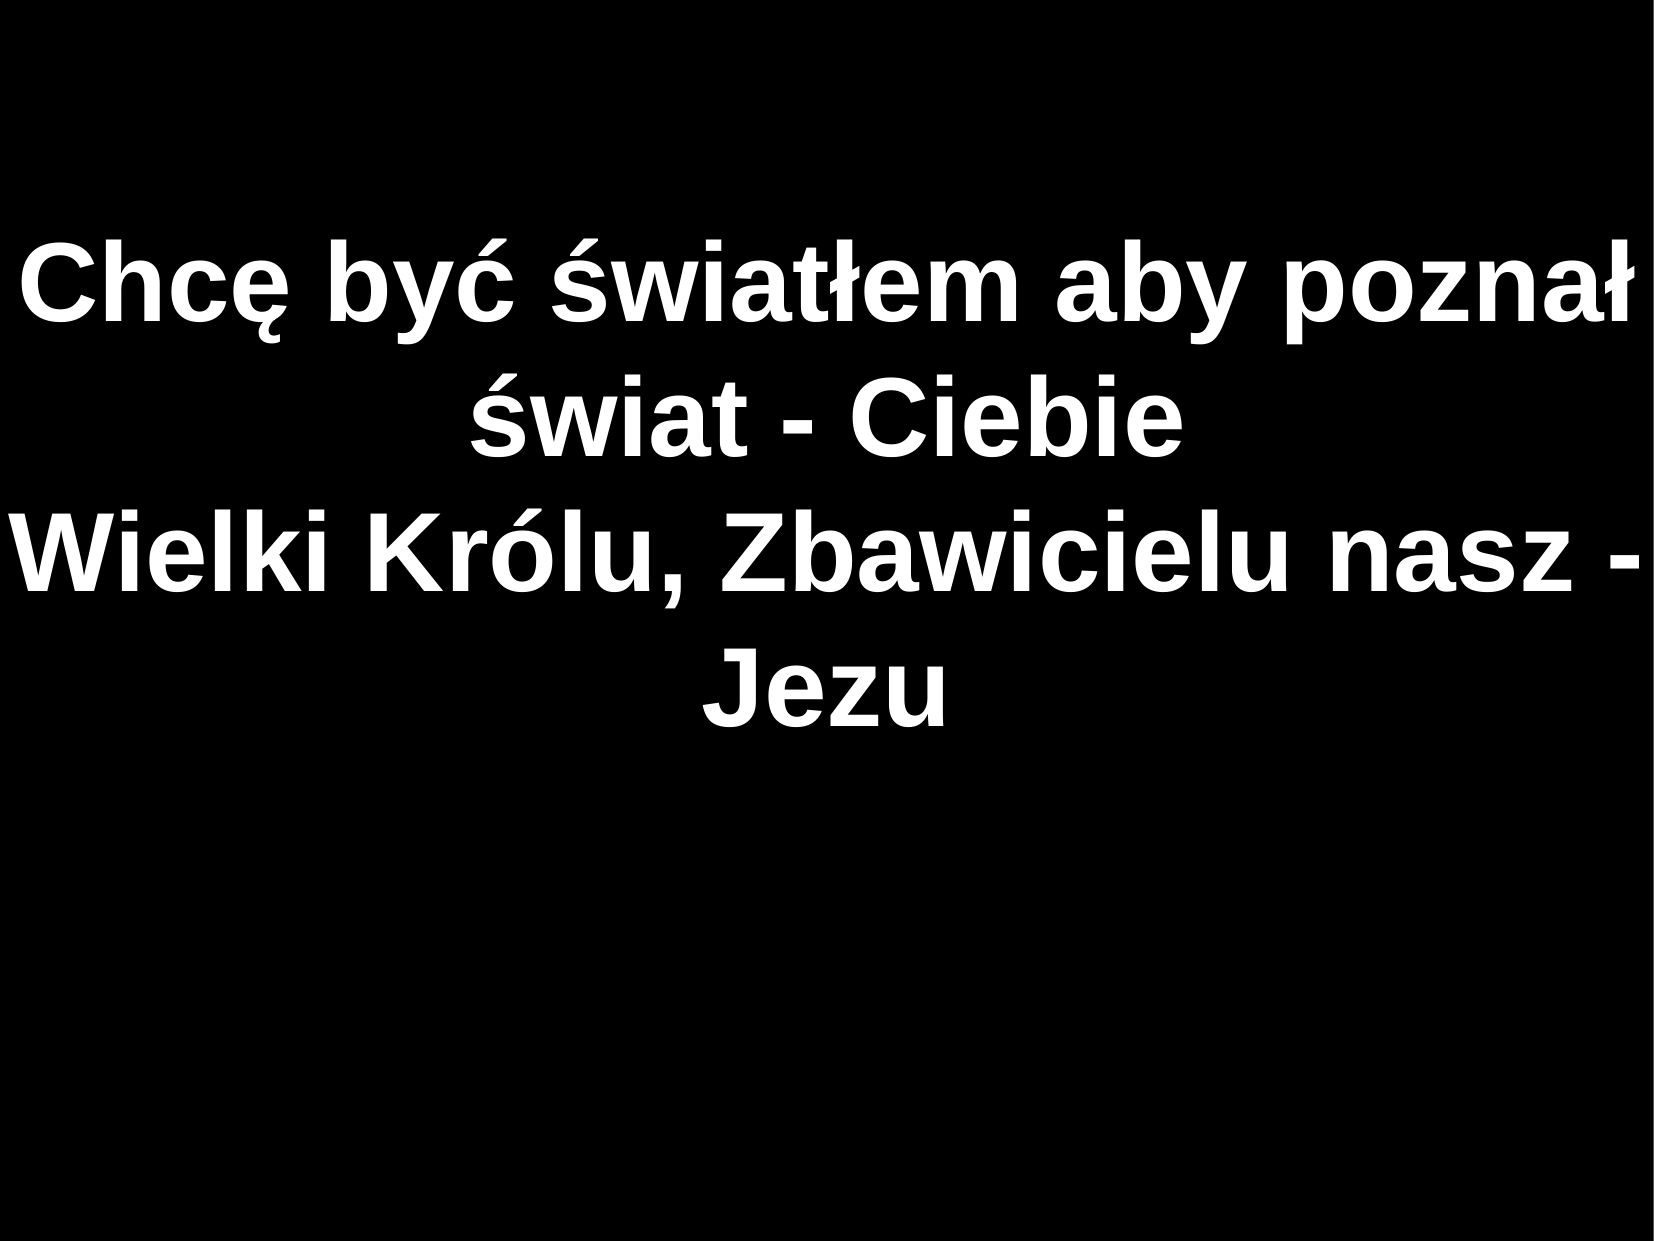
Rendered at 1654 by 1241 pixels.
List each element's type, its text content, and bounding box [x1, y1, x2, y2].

title Chcę być światłem aby poznał świat - Ciebie Wielki Królu, Zbawicielu nasz - Jezu [0, 0, 1654, 1241]
